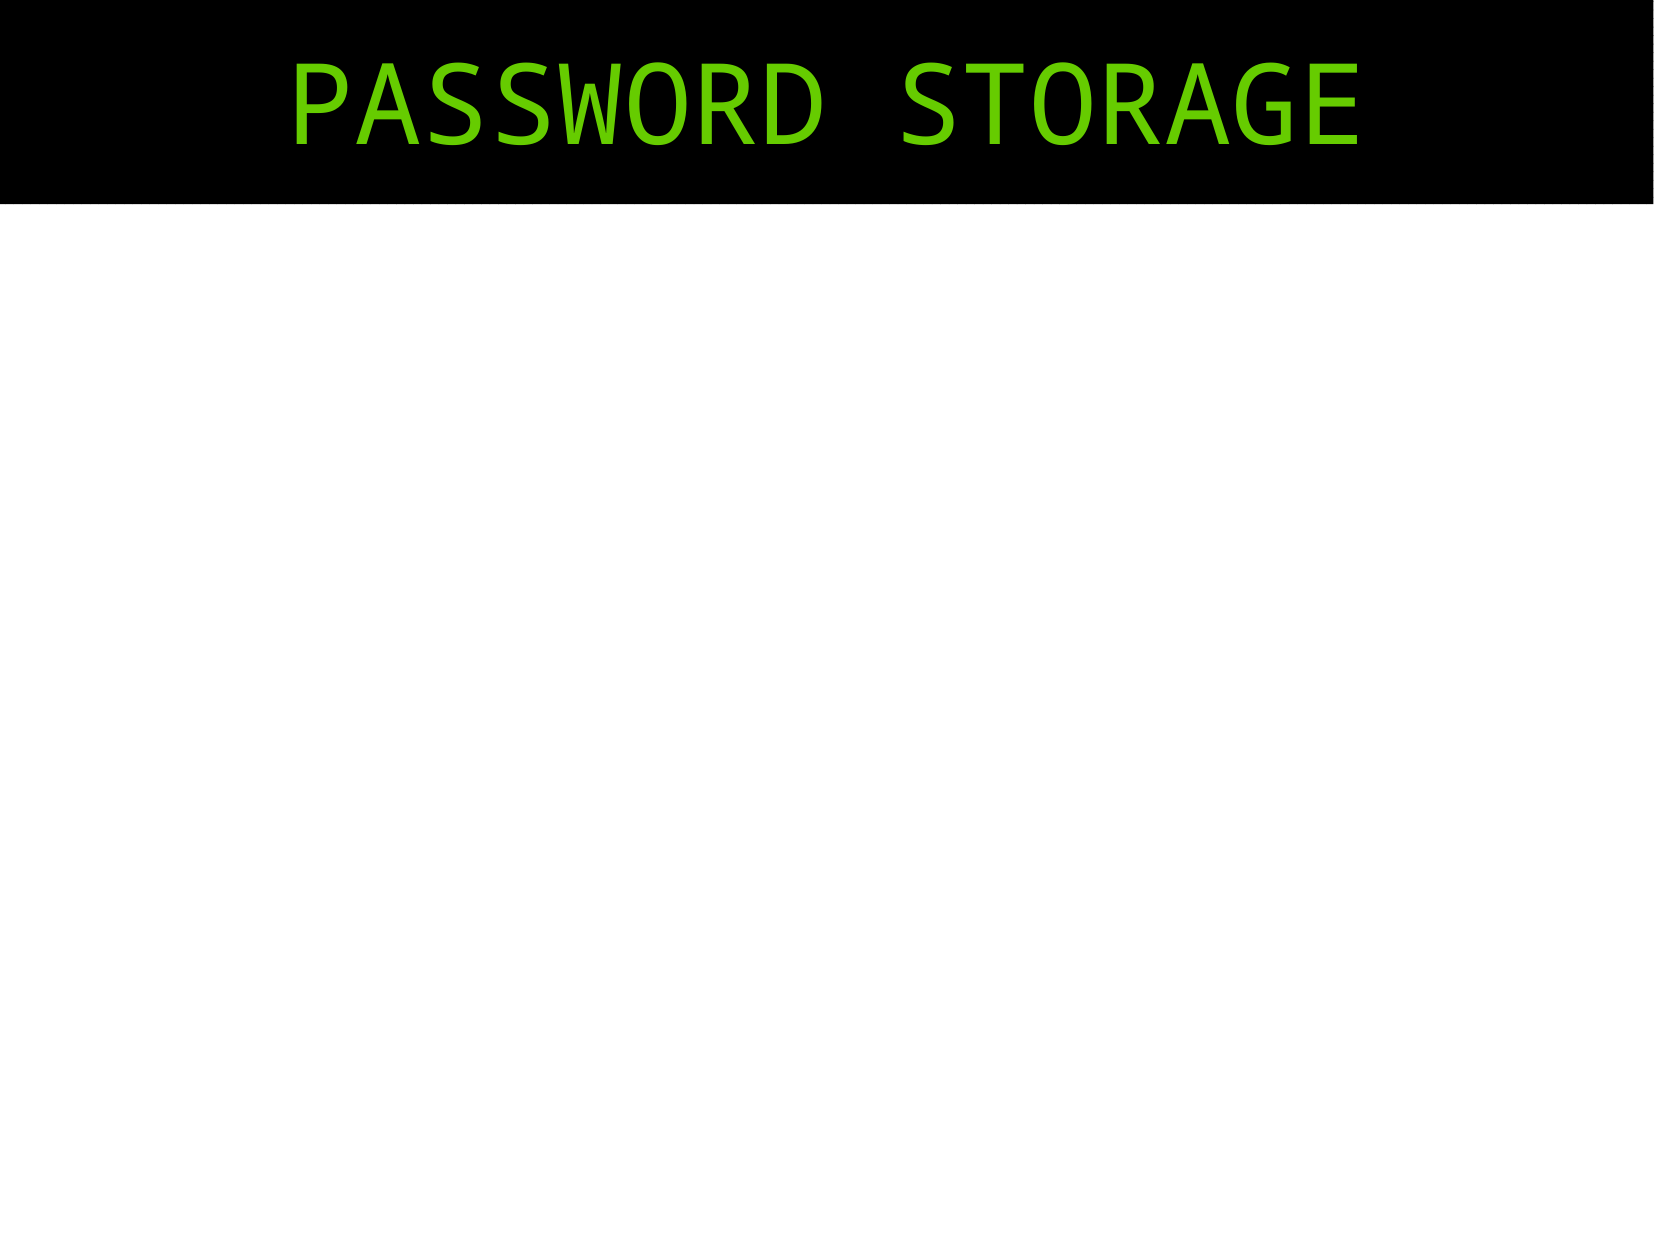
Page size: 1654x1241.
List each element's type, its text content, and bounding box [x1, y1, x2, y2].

title PASSWORD STORAGE [0, 0, 1654, 205]
